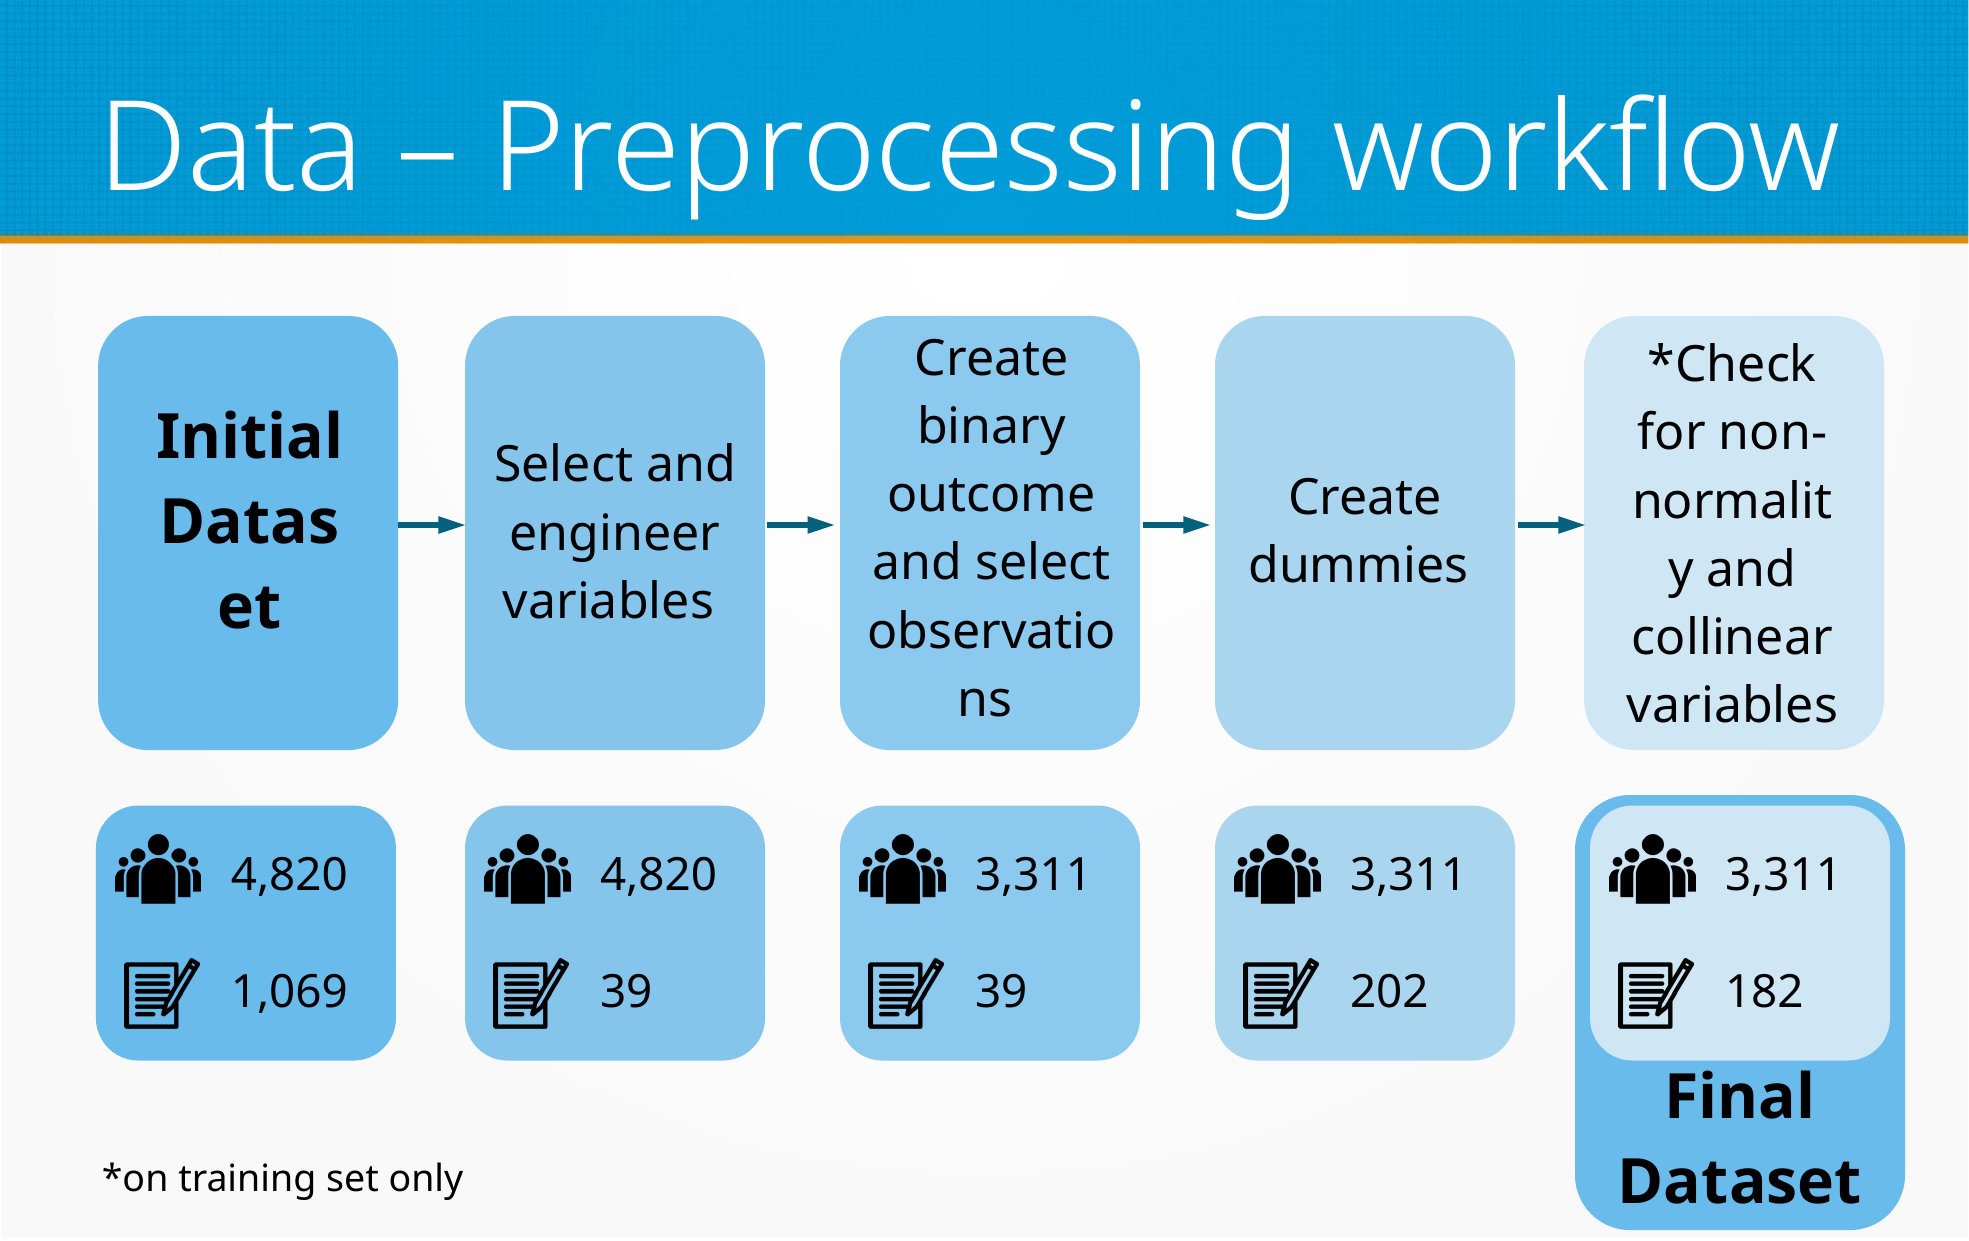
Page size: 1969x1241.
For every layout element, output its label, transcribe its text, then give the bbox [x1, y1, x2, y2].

text_box 4,820 [225, 838, 376, 908]
text_box *on training set only [95, 1147, 1191, 1207]
text_box *Check for non-normality and collinear variables [1620, 337, 1846, 728]
text_box 3,311 [1719, 838, 1870, 908]
text_box 1,069 [225, 955, 376, 1025]
text_box Create binary outcome and select observations [849, 362, 1135, 690]
text_box Initial Dataset [137, 435, 363, 605]
text_box [840, 805, 1141, 1061]
text_box [1601, 1222, 1879, 1231]
text_box Select and engineer variables [480, 407, 751, 655]
text_box 39 [594, 955, 745, 1025]
text_box [95, 805, 396, 1061]
text_box [840, 315, 1141, 751]
text_box 3,311 [969, 838, 1120, 908]
text_box 3,311 [1344, 838, 1495, 908]
text_box 39 [969, 955, 1120, 1025]
text_box Final Dataset [1575, 1052, 1906, 1222]
text_box 202 [1344, 955, 1495, 1025]
text_box [465, 315, 766, 751]
text_box [1584, 315, 1885, 751]
text_box [465, 805, 766, 1061]
text_box [1215, 315, 1516, 751]
picture [0, 233, 1969, 1241]
text_box 182 [1719, 955, 1870, 1025]
text_box [1575, 795, 1906, 1052]
text_box Create dummies [1230, 336, 1501, 722]
title Data – Preprocessing workflow [98, 19, 1870, 227]
text_box [98, 315, 399, 751]
text_box 4,820 [594, 838, 745, 908]
text_box [1215, 805, 1516, 1061]
